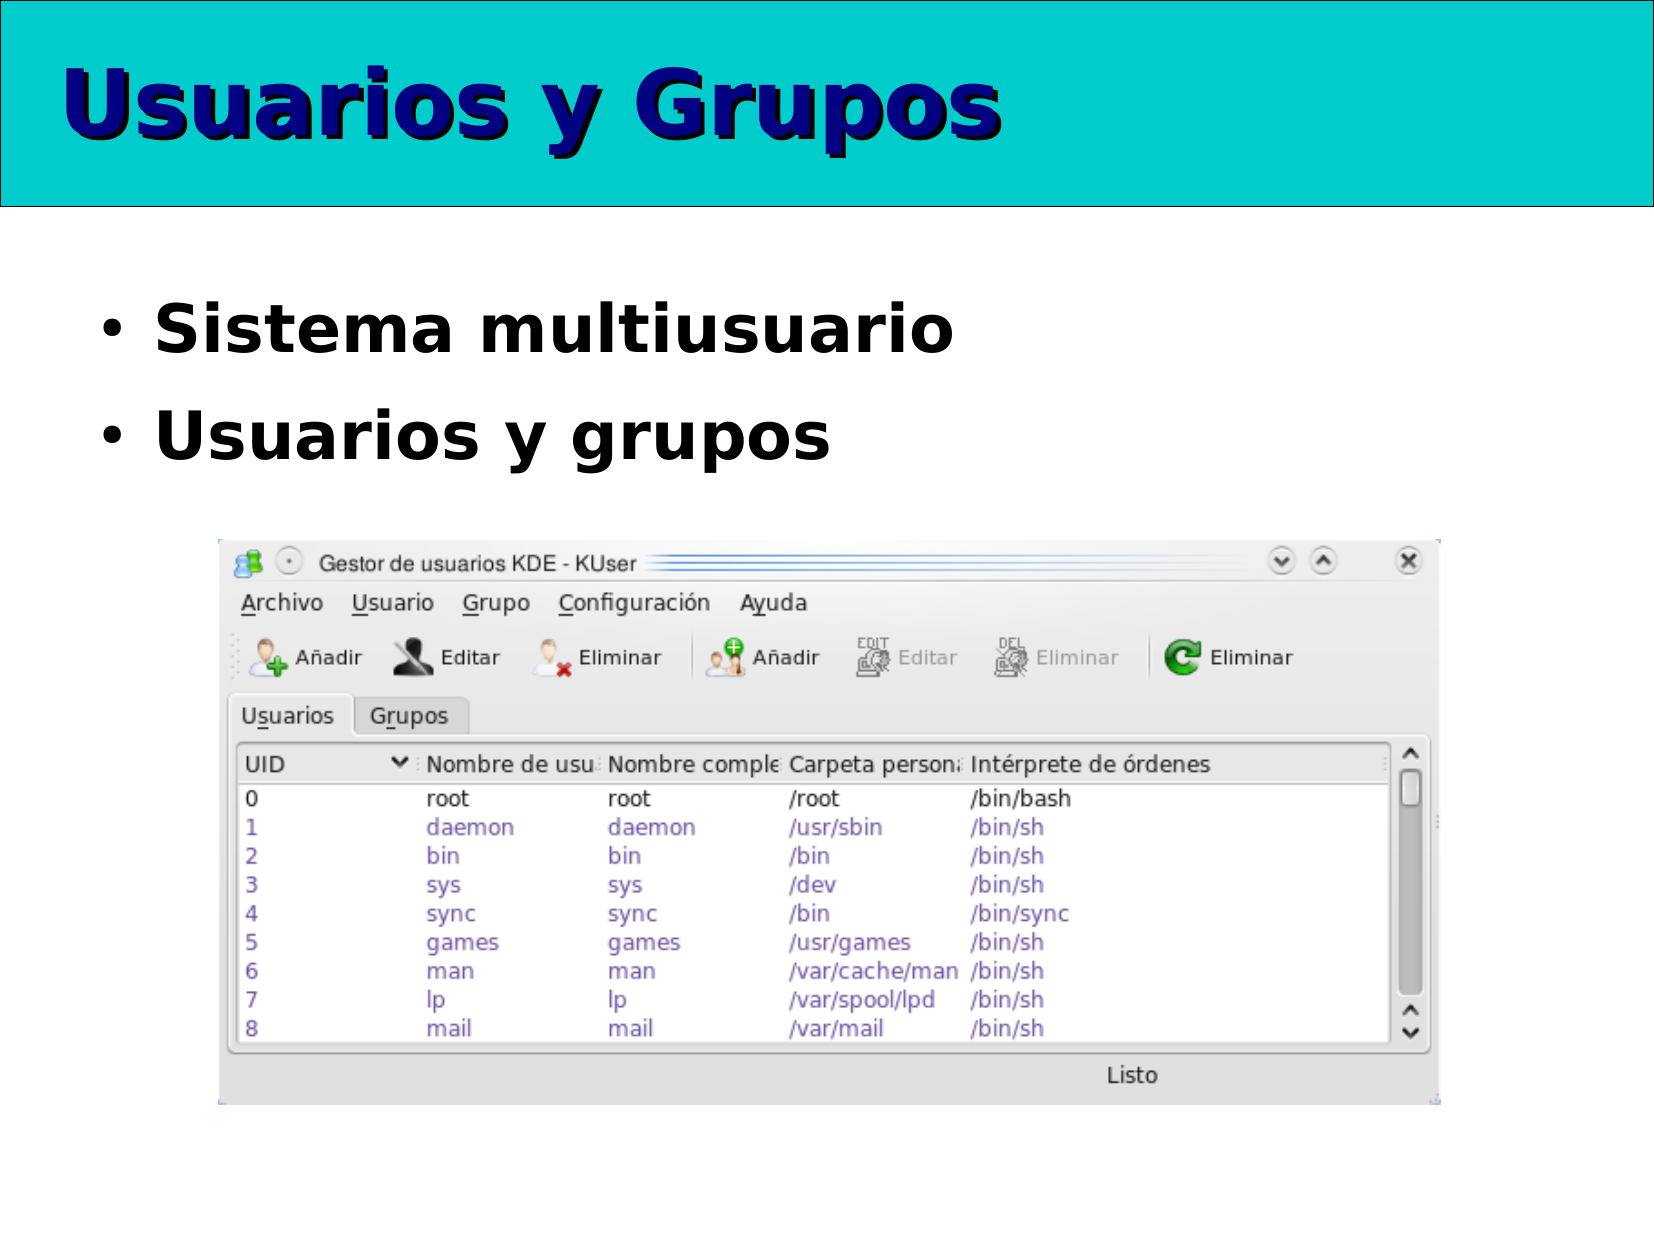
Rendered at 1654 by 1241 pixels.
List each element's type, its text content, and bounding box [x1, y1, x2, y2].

list Sistema multiusuario Usuarios y grupos [82, 290, 1571, 1109]
title Usuarios y Grupos [59, 14, 1654, 192]
picture [218, 539, 1441, 1105]
